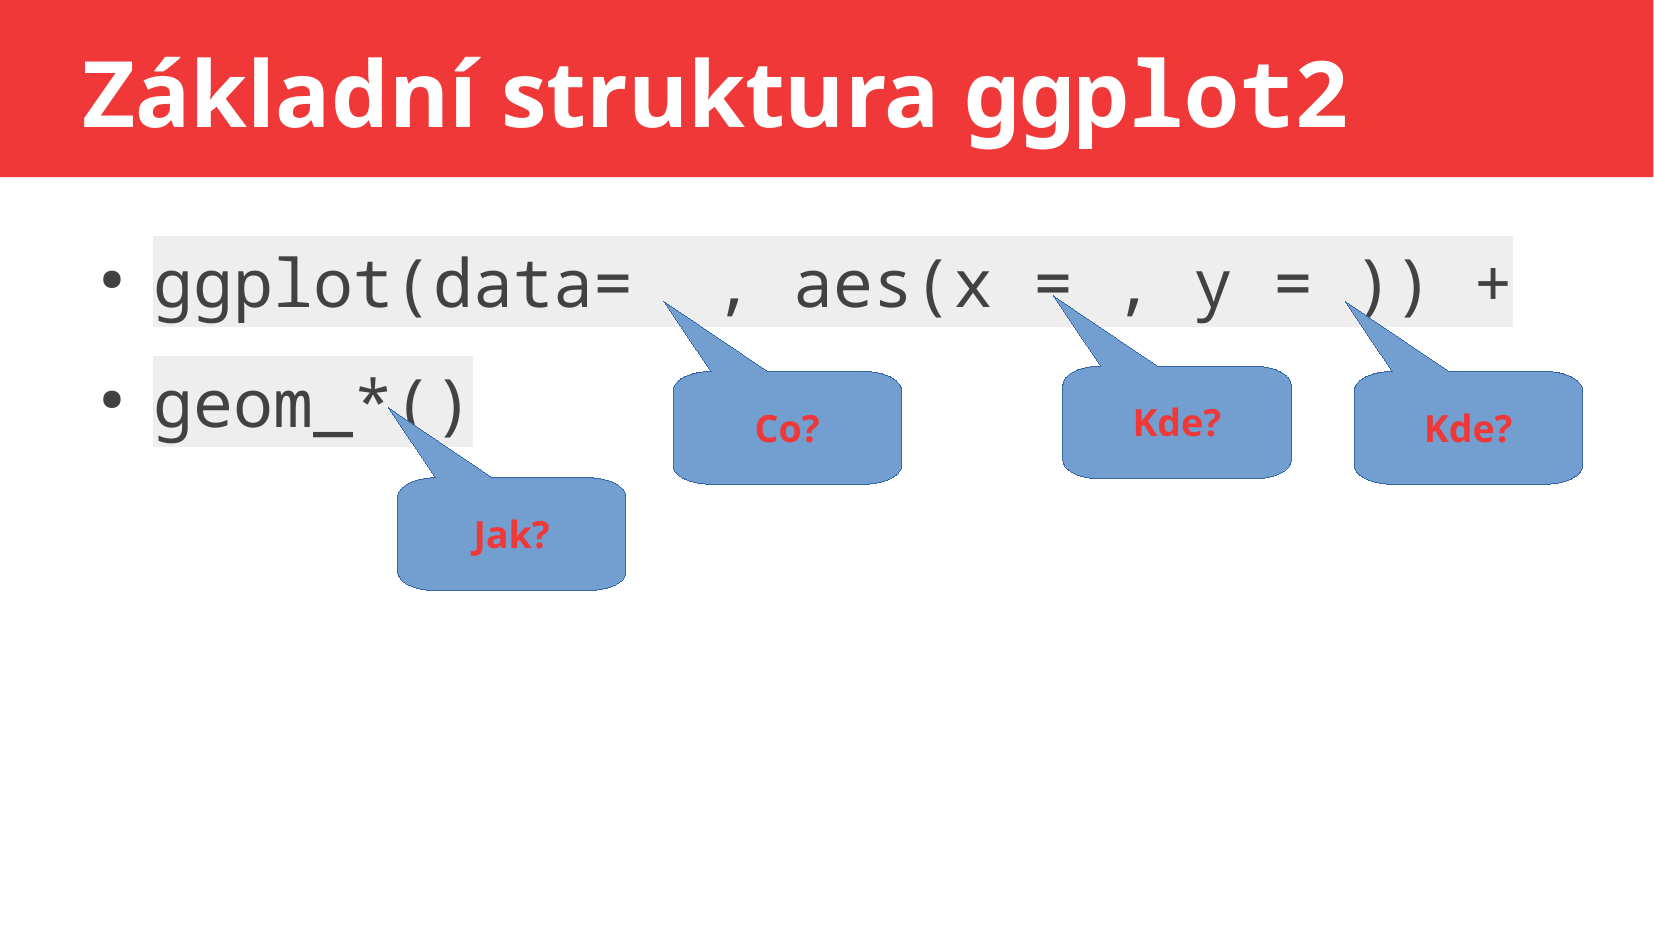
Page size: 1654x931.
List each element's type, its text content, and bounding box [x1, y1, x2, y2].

text_box Kde? [1345, 301, 1583, 485]
text_box Co? [663, 301, 902, 485]
title Základní struktura ggplot2 [82, 14, 1571, 171]
list ggplot(data= , aes(x = , y = )) + geom_*() [82, 236, 1563, 810]
text_box Jak? [388, 407, 626, 591]
text_box Kde? [1053, 295, 1292, 479]
